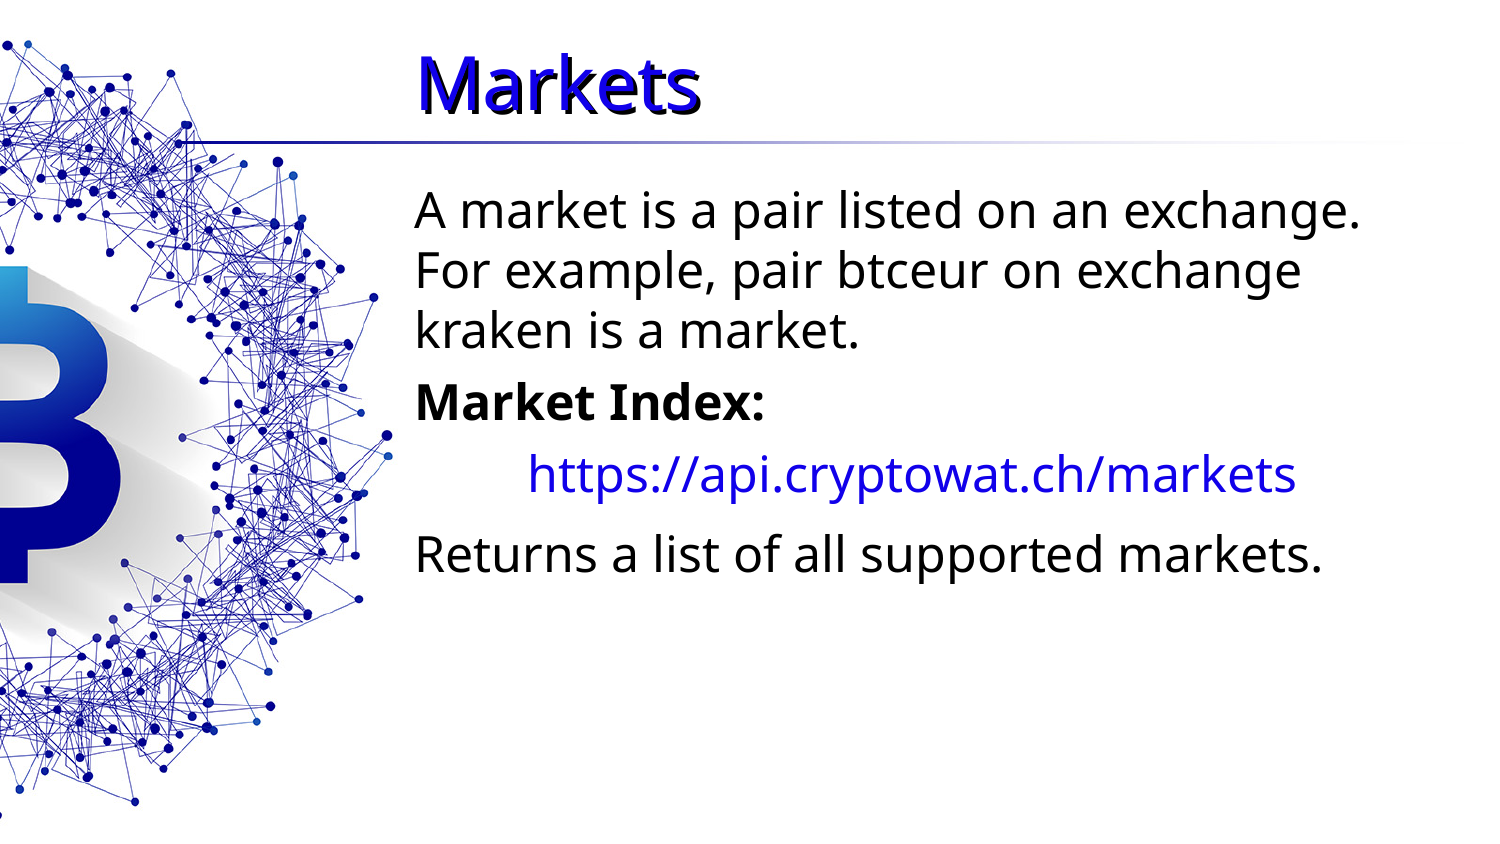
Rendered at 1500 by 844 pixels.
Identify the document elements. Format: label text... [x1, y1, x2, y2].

picture [0, 0, 1500, 844]
title Markets [399, 21, 1427, 141]
list A market is a pair listed on an exchange. For example, pair btceur on exchange kraken is a market. Market Index: https://api.cryptowat.ch/markets Returns a list of all supported markets. [399, 171, 1427, 748]
